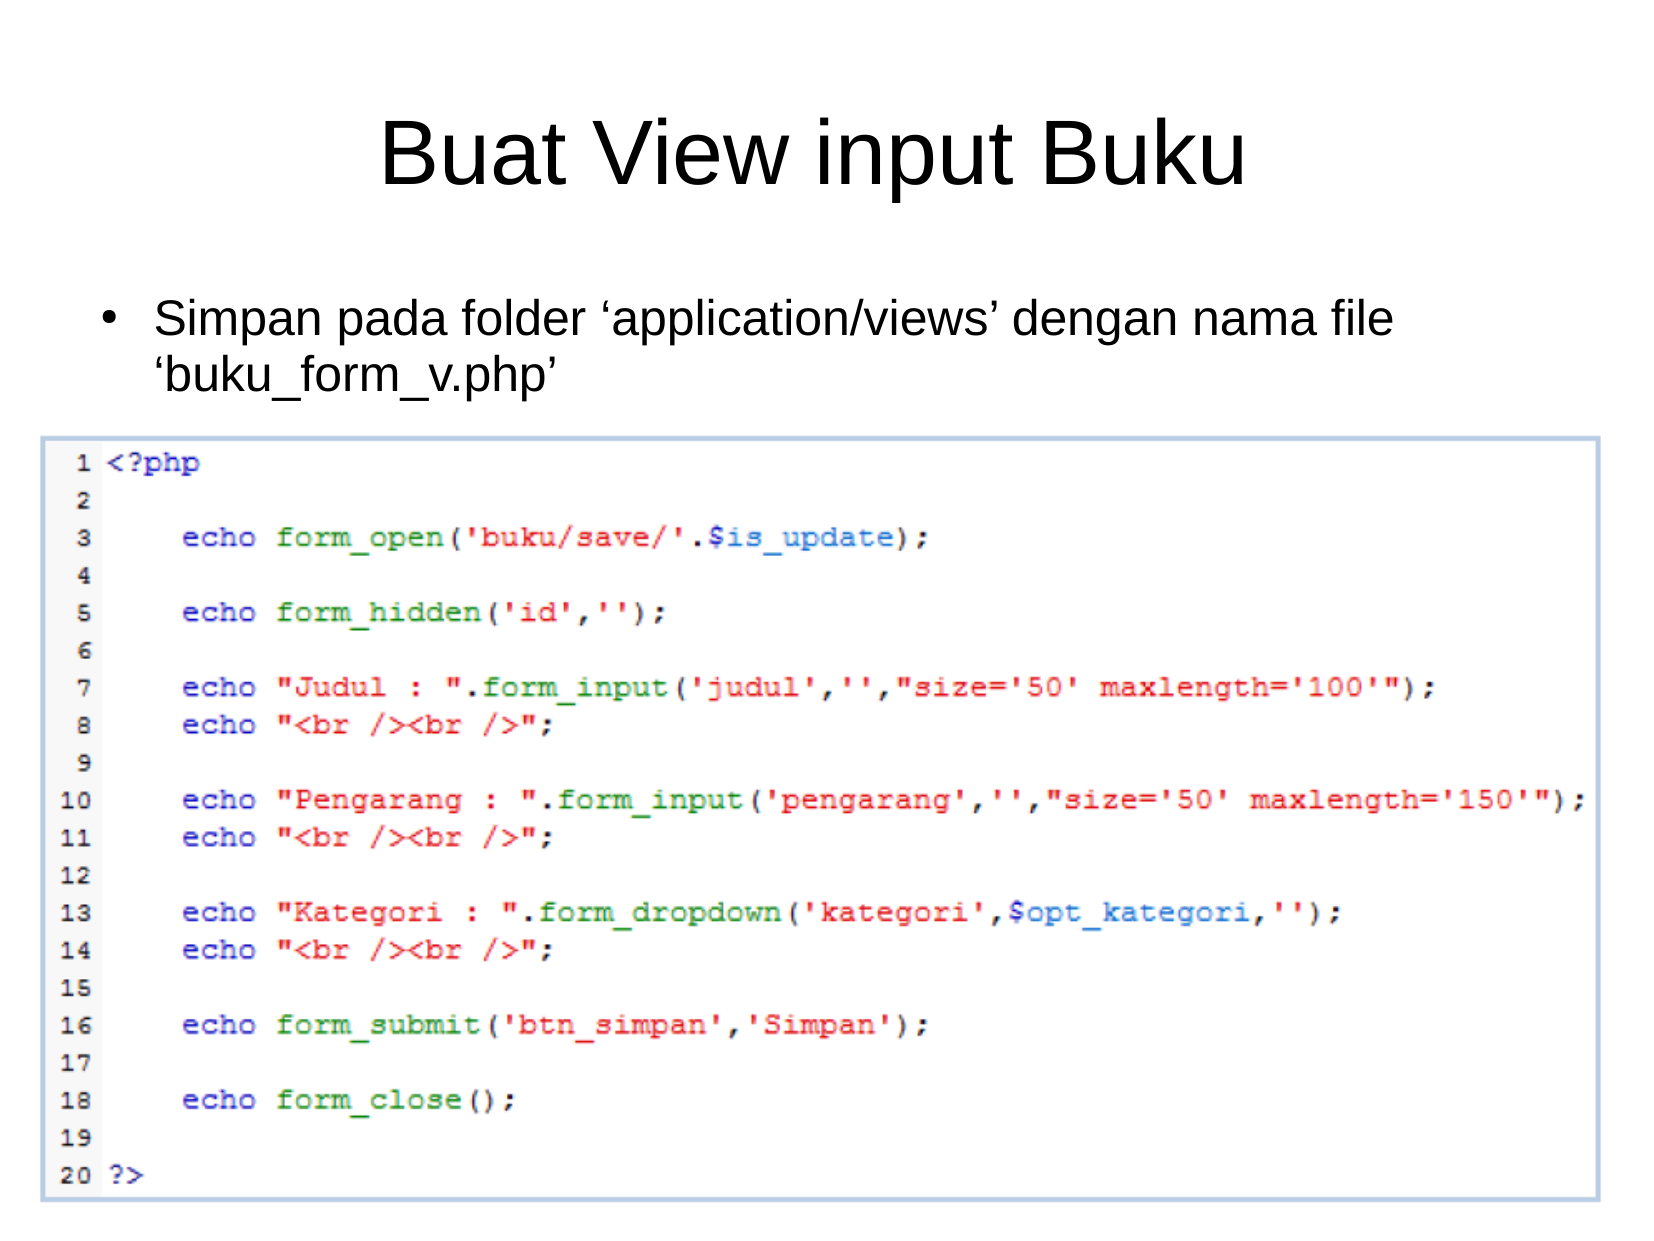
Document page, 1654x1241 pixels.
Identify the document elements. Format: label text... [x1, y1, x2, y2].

list Simpan pada folder ‘application/views’ dengan nama file ‘buku_form_v.php’ [82, 290, 1571, 428]
picture [34, 428, 1606, 1209]
title Buat View input Buku [82, 49, 1571, 257]
